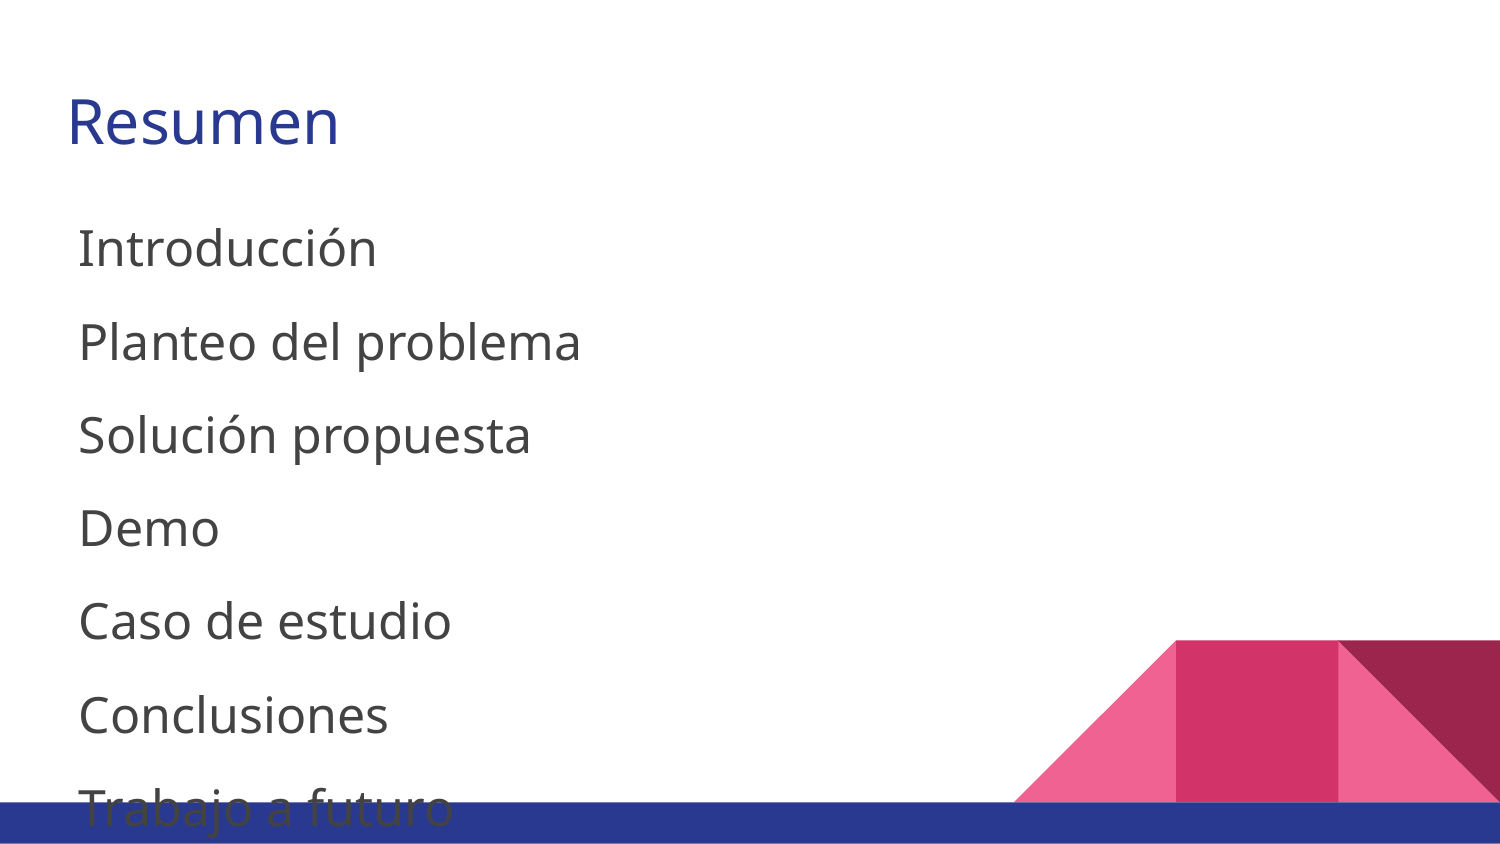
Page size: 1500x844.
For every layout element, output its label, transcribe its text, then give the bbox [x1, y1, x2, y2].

title Resumen [51, 67, 1449, 167]
list Introducción Planteo del problema Solución propuesta Demo Caso de estudio Conclusiones Trabajo a futuro [51, 201, 1449, 750]
